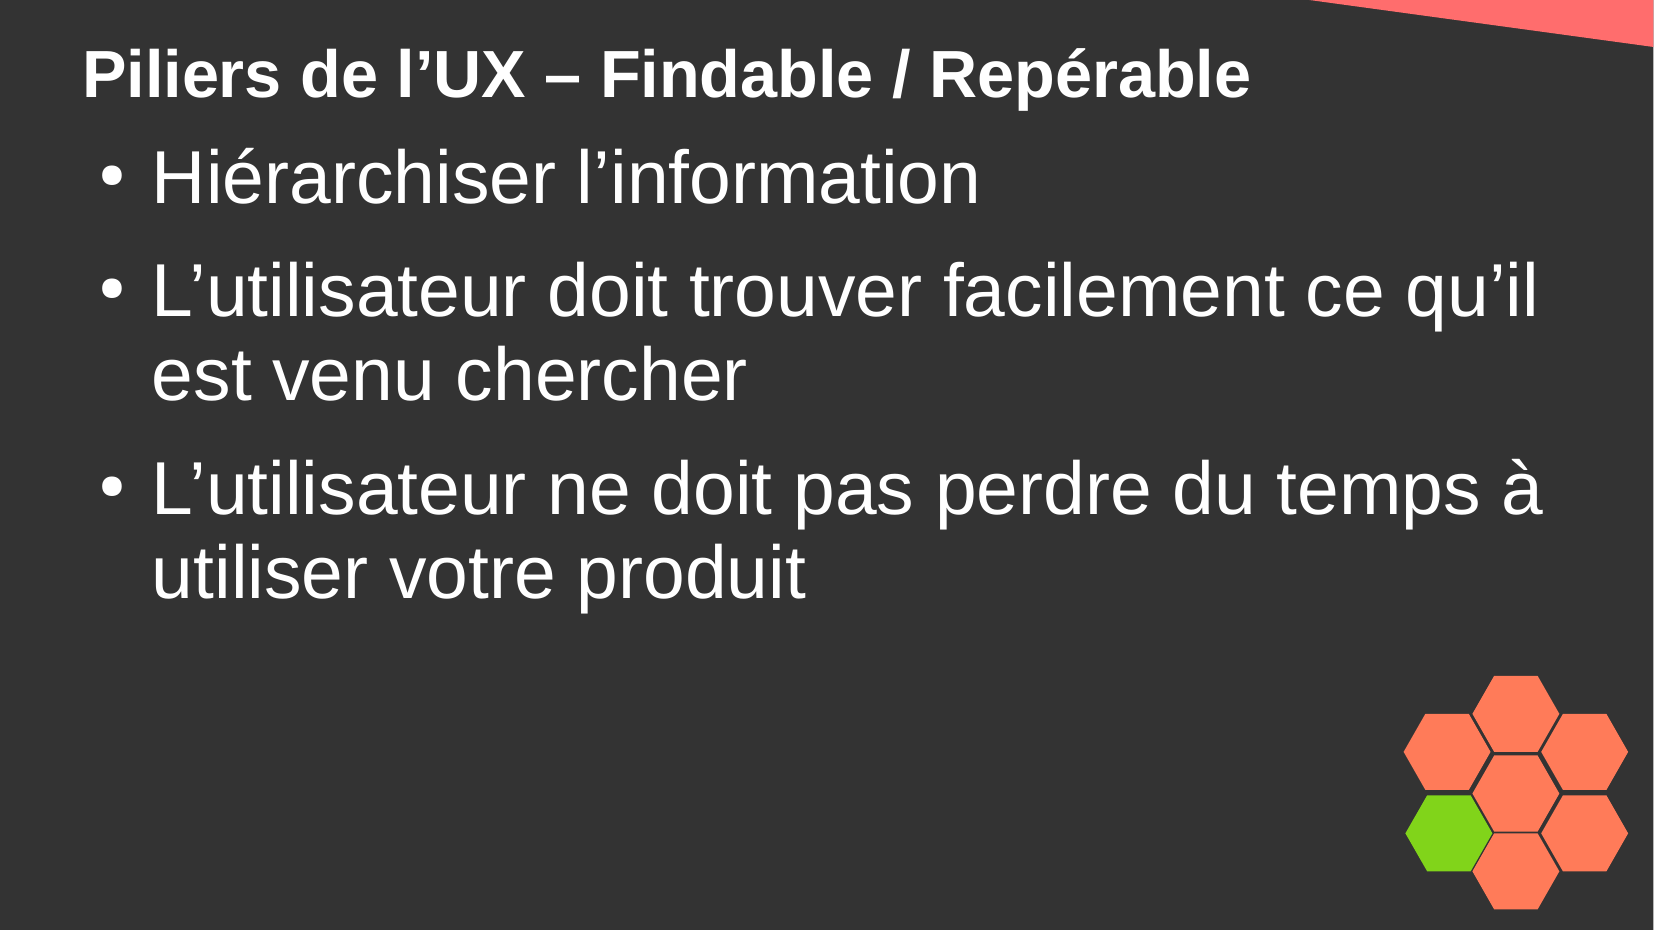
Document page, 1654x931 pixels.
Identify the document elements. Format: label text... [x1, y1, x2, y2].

list Hiérarchiser l’information L’utilisateur doit trouver facilement ce qu’il est venu chercher L’utilisateur ne doit pas perdre du temps à utiliser votre produit [80, 135, 1620, 827]
text_box [1403, 713, 1491, 790]
title Piliers de l’UX – Findable / Repérable [82, 37, 1571, 114]
text_box [1472, 675, 1560, 752]
text_box [1309, 0, 1654, 48]
text_box [1541, 713, 1629, 790]
text_box [1405, 755, 1560, 910]
text_box [1541, 795, 1629, 872]
